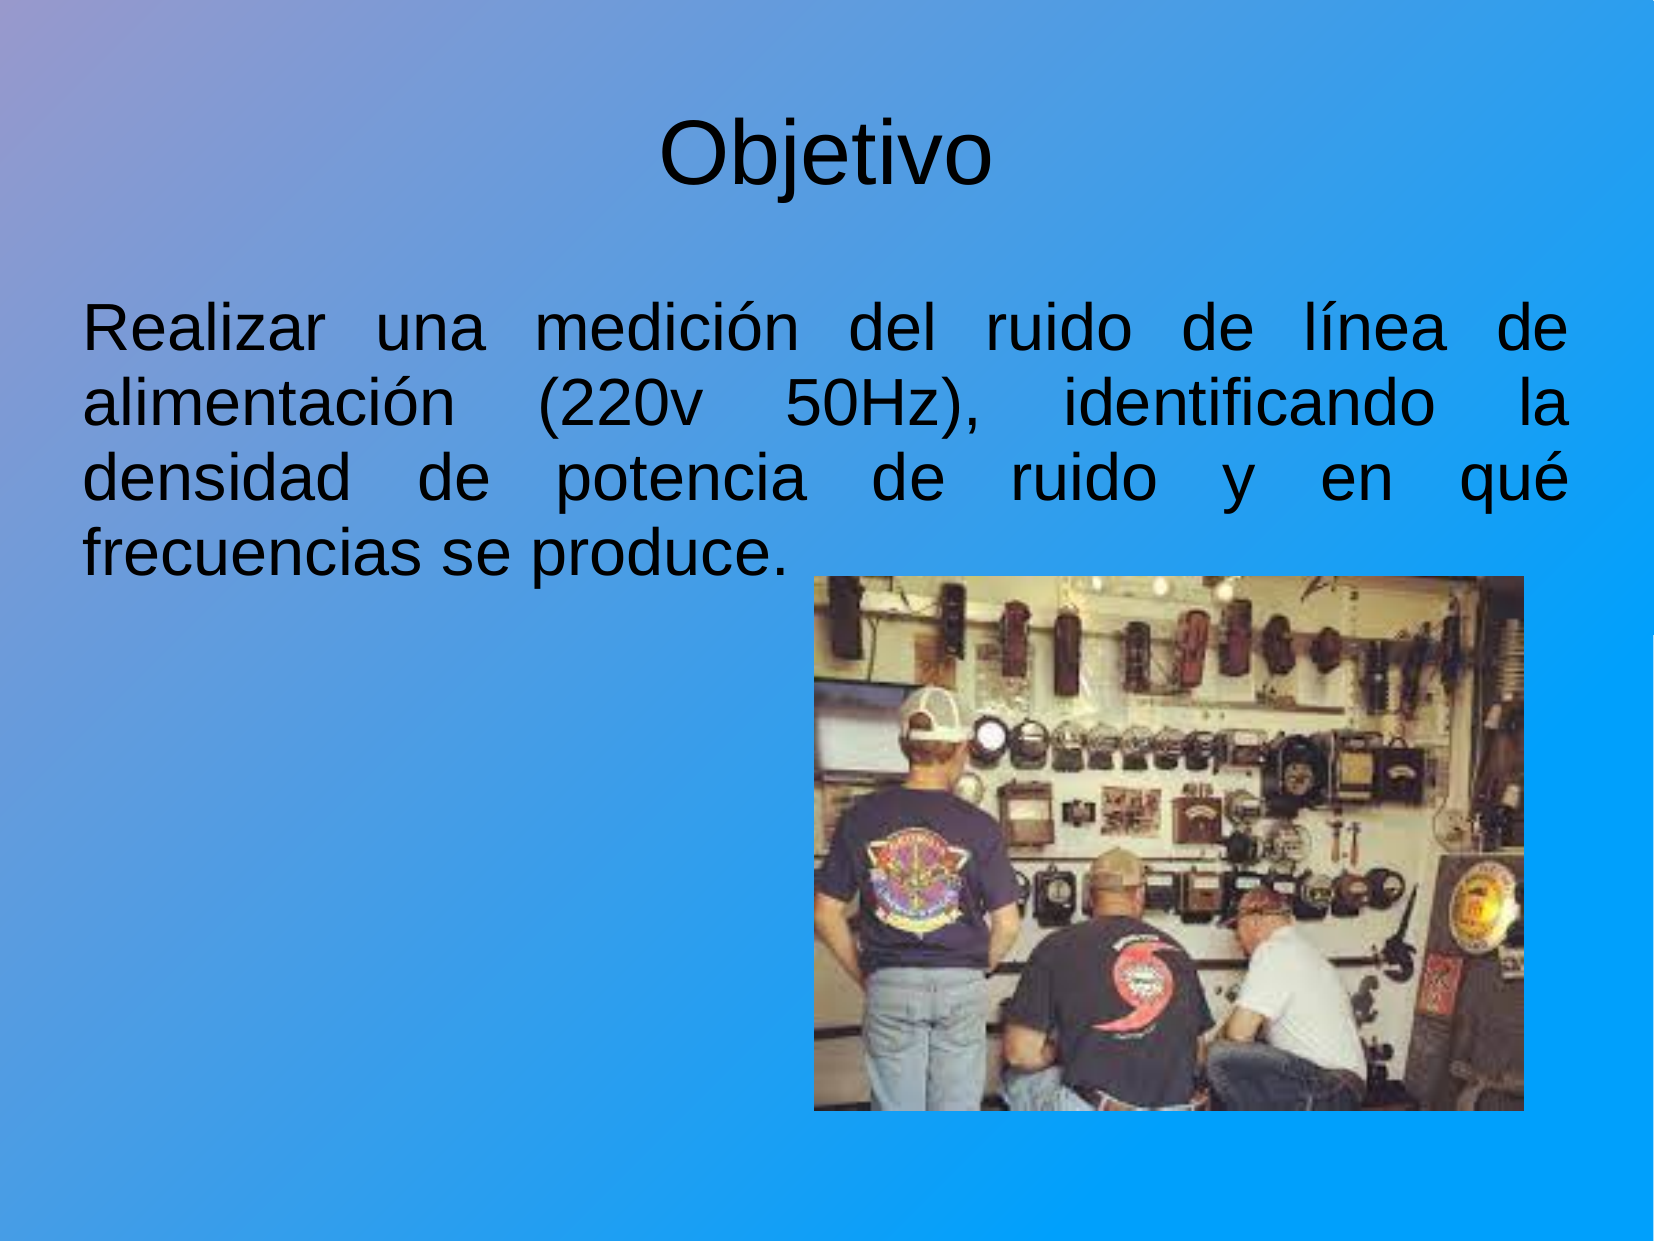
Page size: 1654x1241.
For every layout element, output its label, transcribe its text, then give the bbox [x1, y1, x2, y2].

list Realizar una medición del ruido de línea de alimentación (220v 50Hz), identificando la densidad de potencia de ruido y en qué frecuencias se produce. [82, 290, 1571, 1010]
picture [814, 576, 1524, 1111]
title Objetivo [82, 49, 1571, 257]
